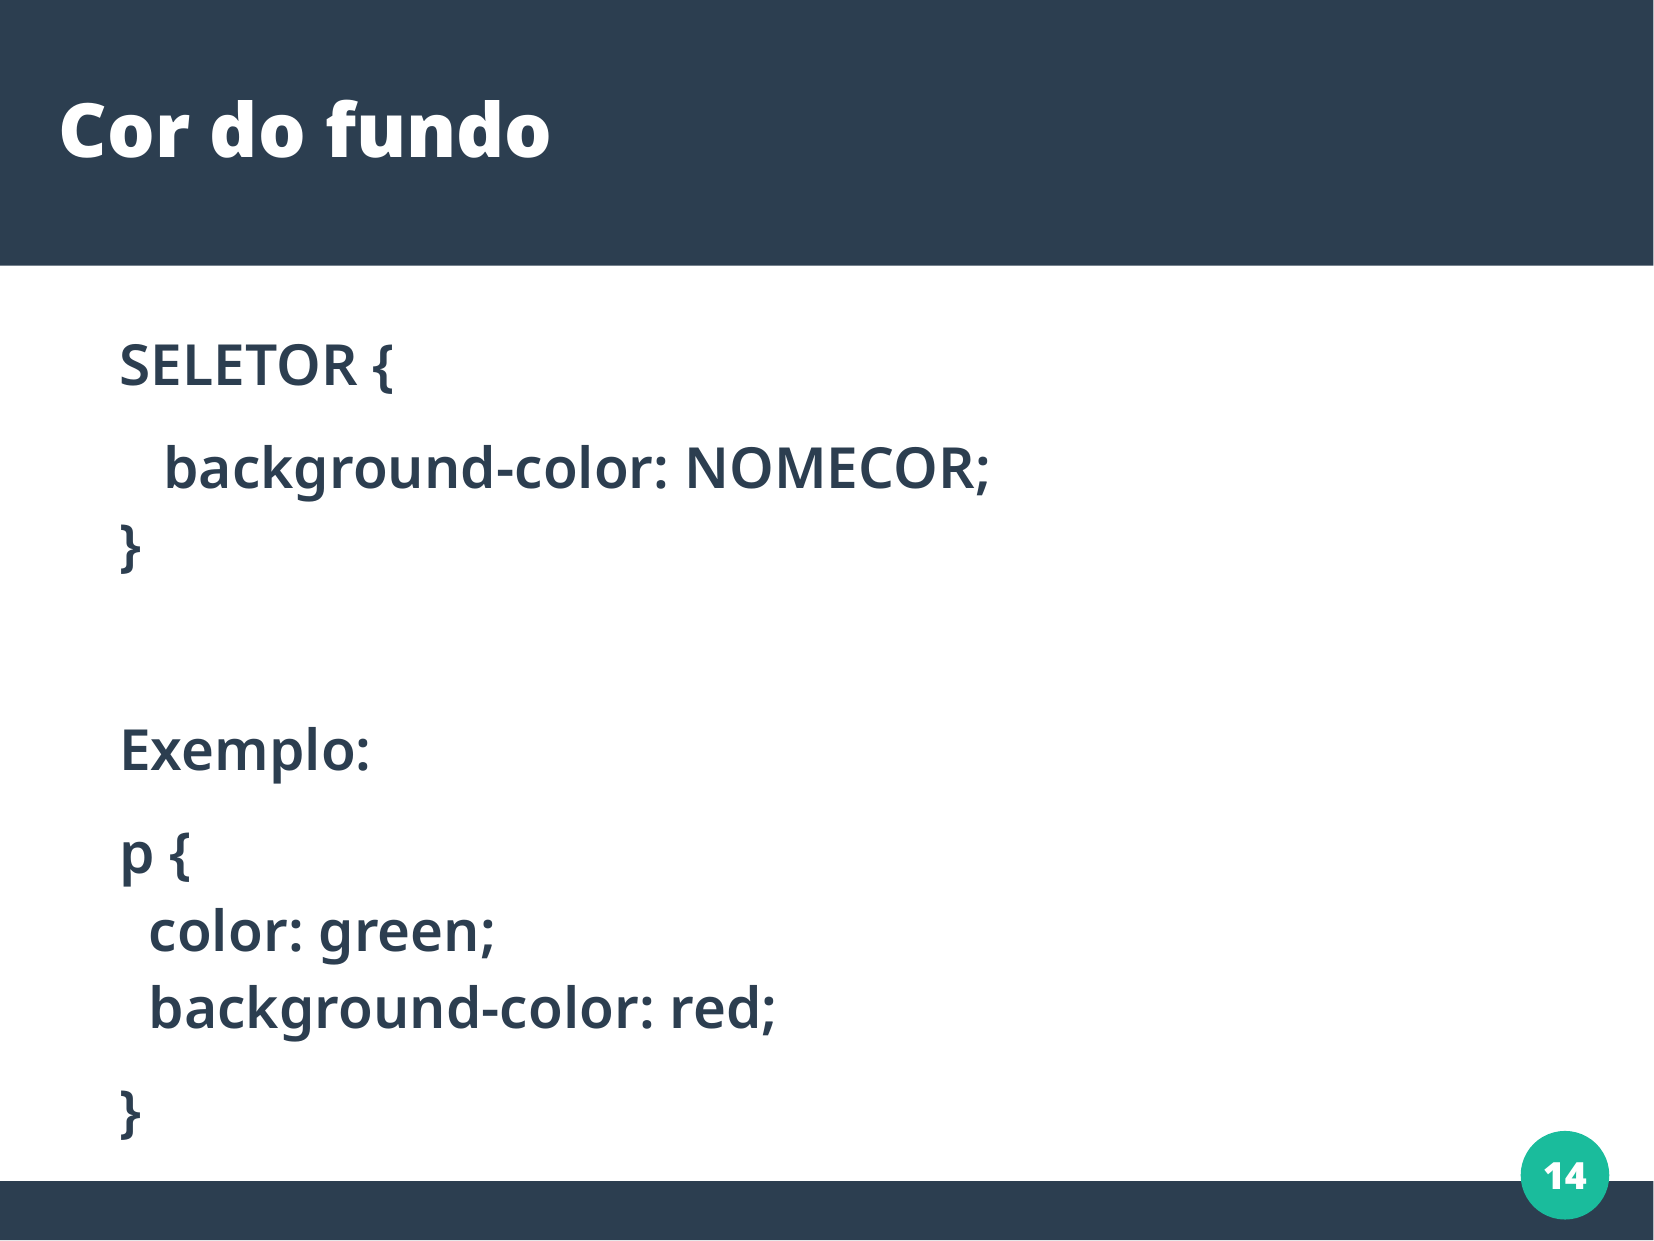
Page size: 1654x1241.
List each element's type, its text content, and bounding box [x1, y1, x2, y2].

list SELETOR { background-color: NOMECOR; } Exemplo: p { color: green; background-color: red; } [59, 324, 1595, 1152]
title Cor do fundo [59, 49, 1595, 207]
